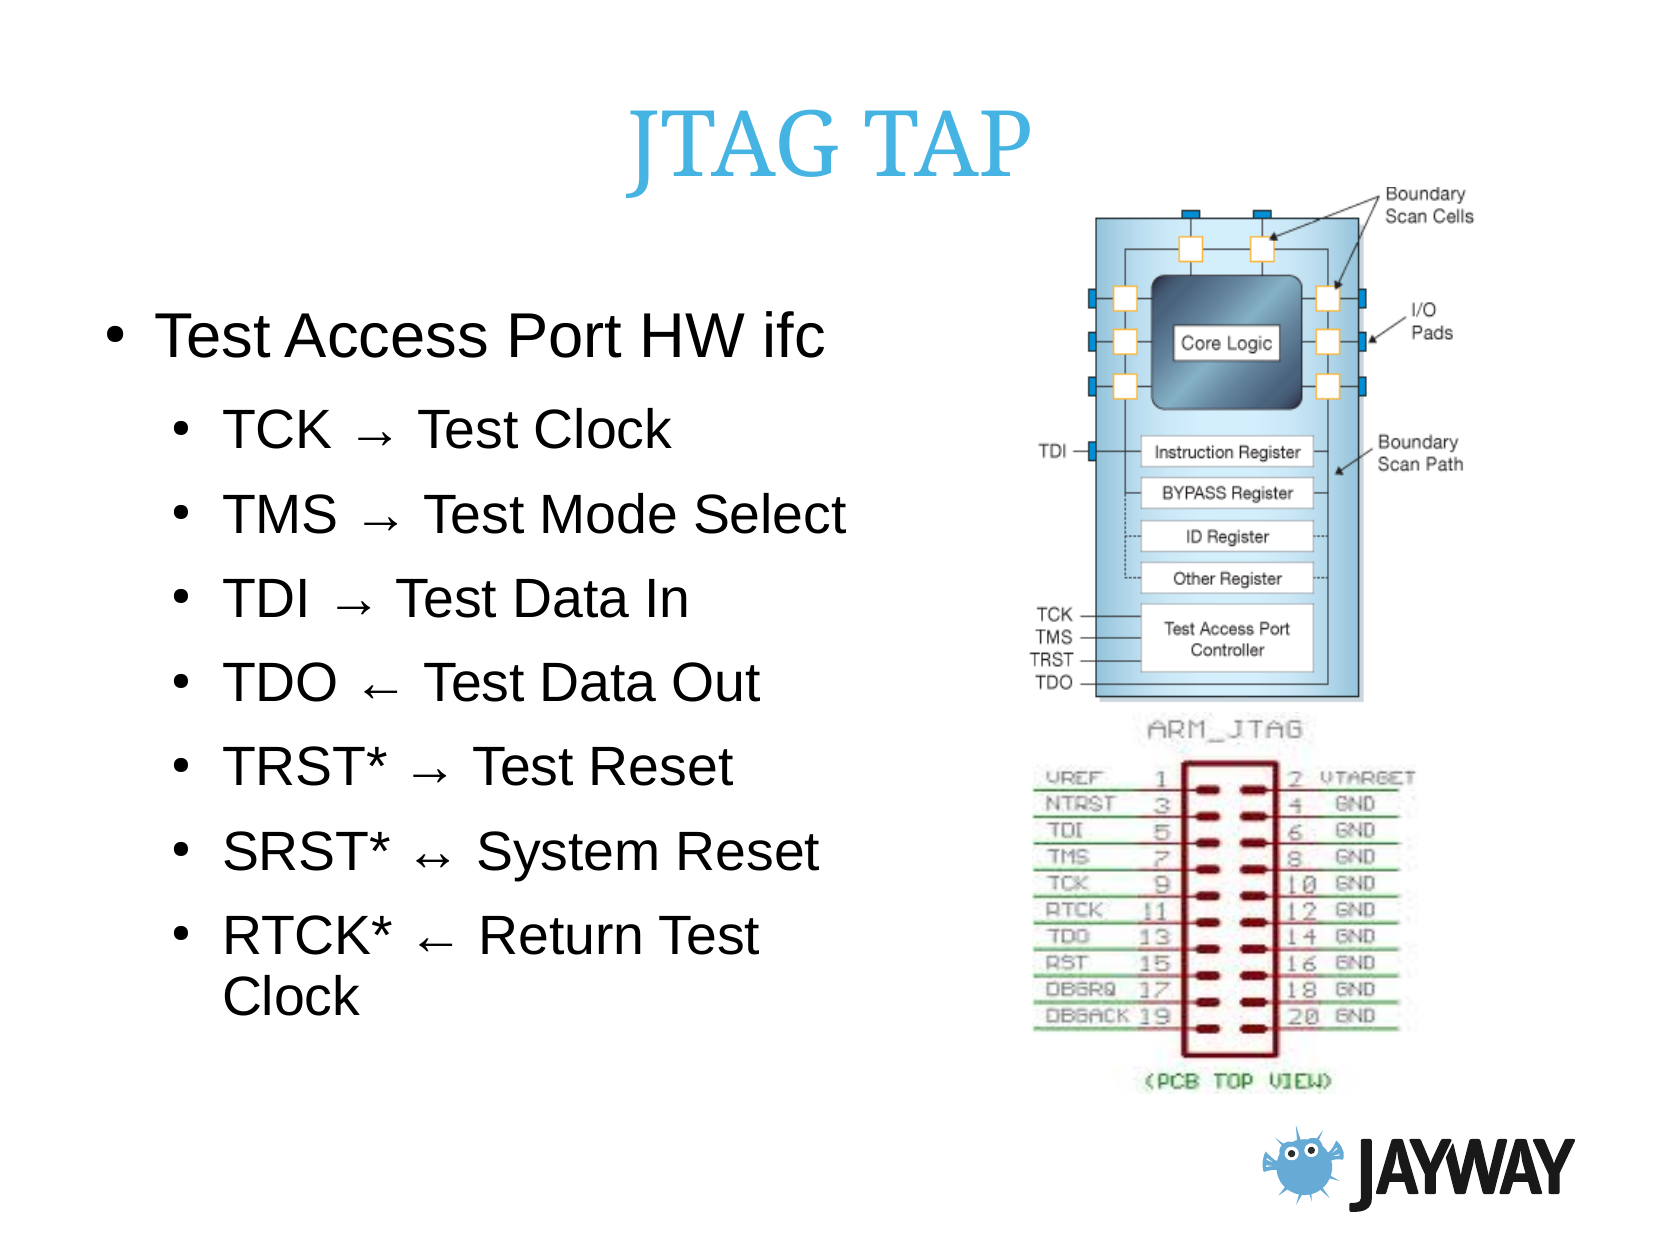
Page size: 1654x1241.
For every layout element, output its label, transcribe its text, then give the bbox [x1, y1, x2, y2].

list Test Access Port HW ifc TCK → Test Clock TMS → Test Mode Select TDI → Test Data In TDO ← Test Data Out TRST* → Test Reset SRST* ↔ System Reset RTCK* ← Return Test Clock [87, 300, 863, 1119]
picture [957, 187, 1501, 1094]
title JTAG TAP [87, 37, 1576, 245]
